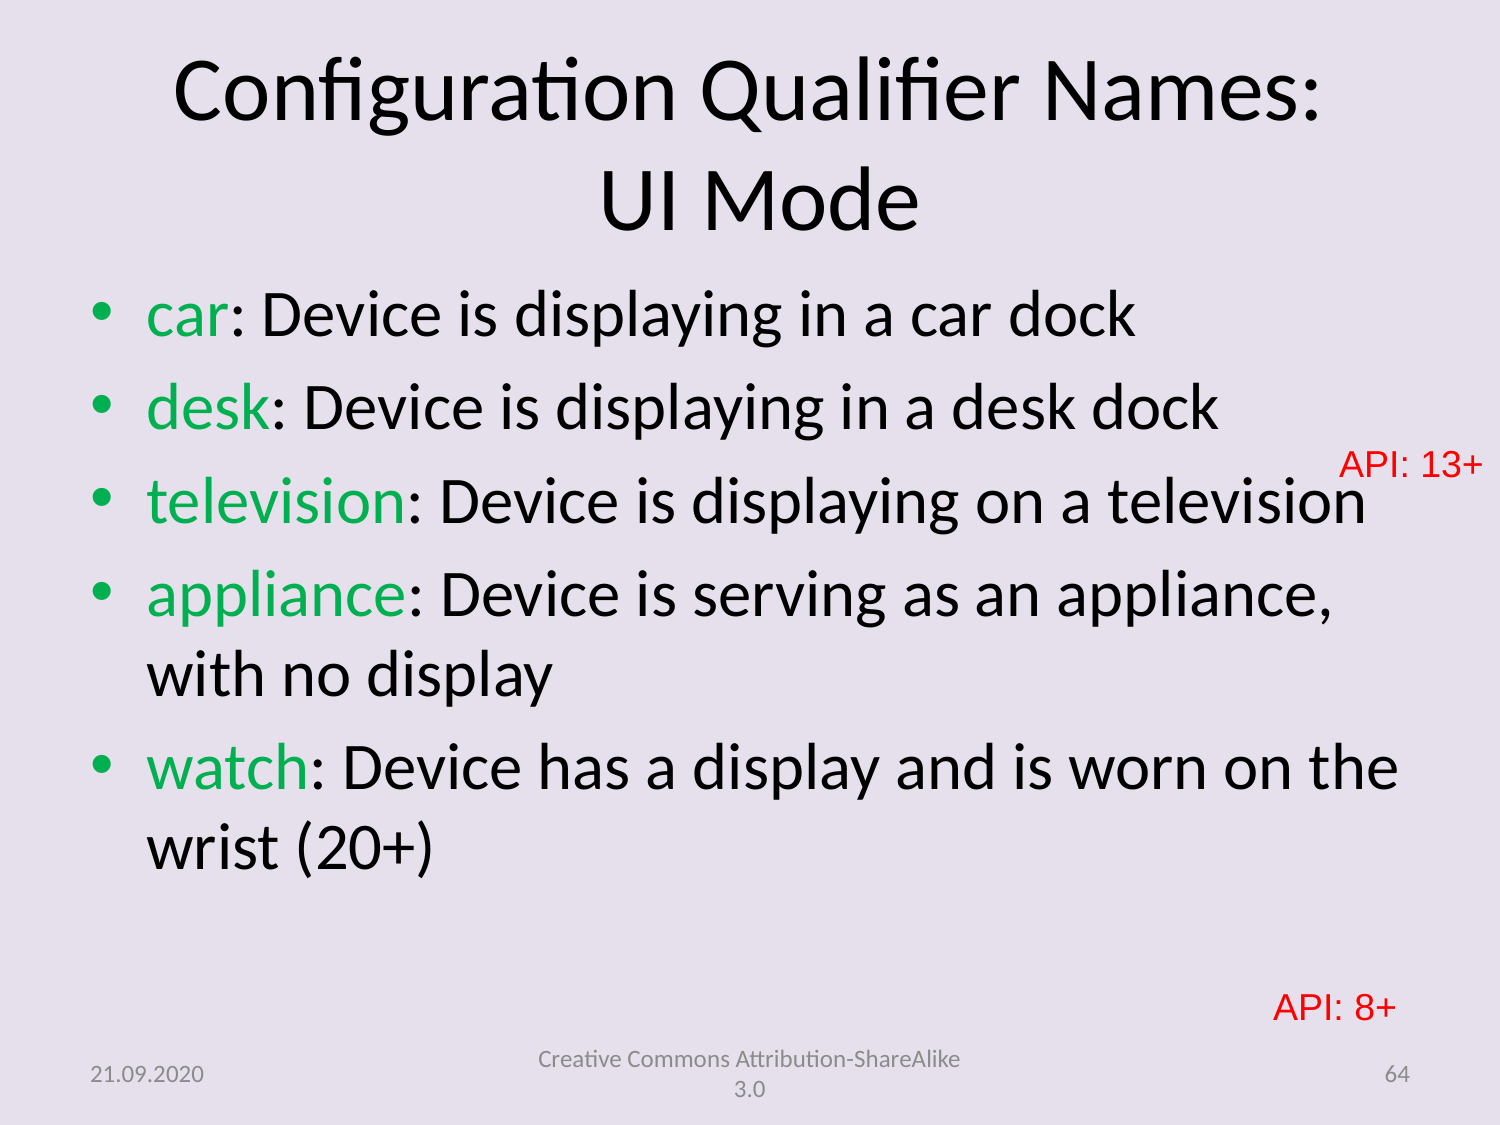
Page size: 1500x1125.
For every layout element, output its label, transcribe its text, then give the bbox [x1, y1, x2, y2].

list car: Device is displaying in a car dock desk: Device is displaying in a desk dock television: Device is displaying on a television appliance: Device is serving as an appliance, with no display watch: Device has a display and is worn on the wrist (20+) [75, 262, 1425, 1005]
text_box API: 8+ [1258, 976, 1413, 1036]
title Configuration Qualifier Names: UI Mode [75, 45, 1425, 233]
text_box API: 13+ [1324, 432, 1499, 493]
